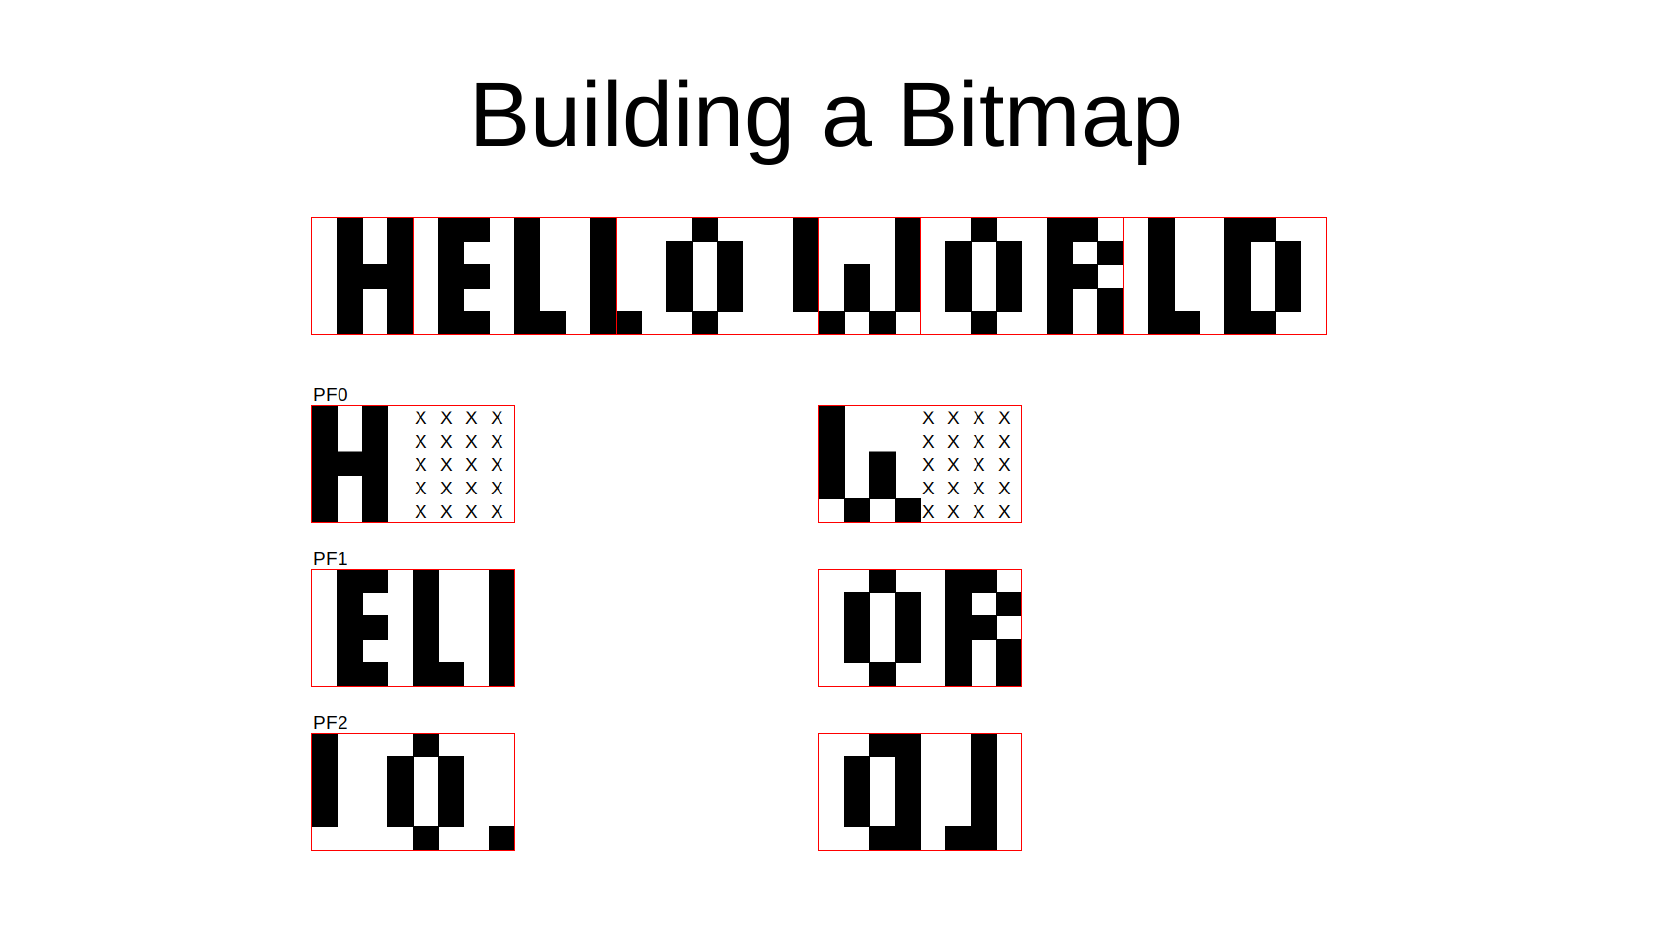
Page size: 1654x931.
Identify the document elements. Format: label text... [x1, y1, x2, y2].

title Building a Bitmap [82, 37, 1571, 193]
picture [300, 210, 1335, 856]
